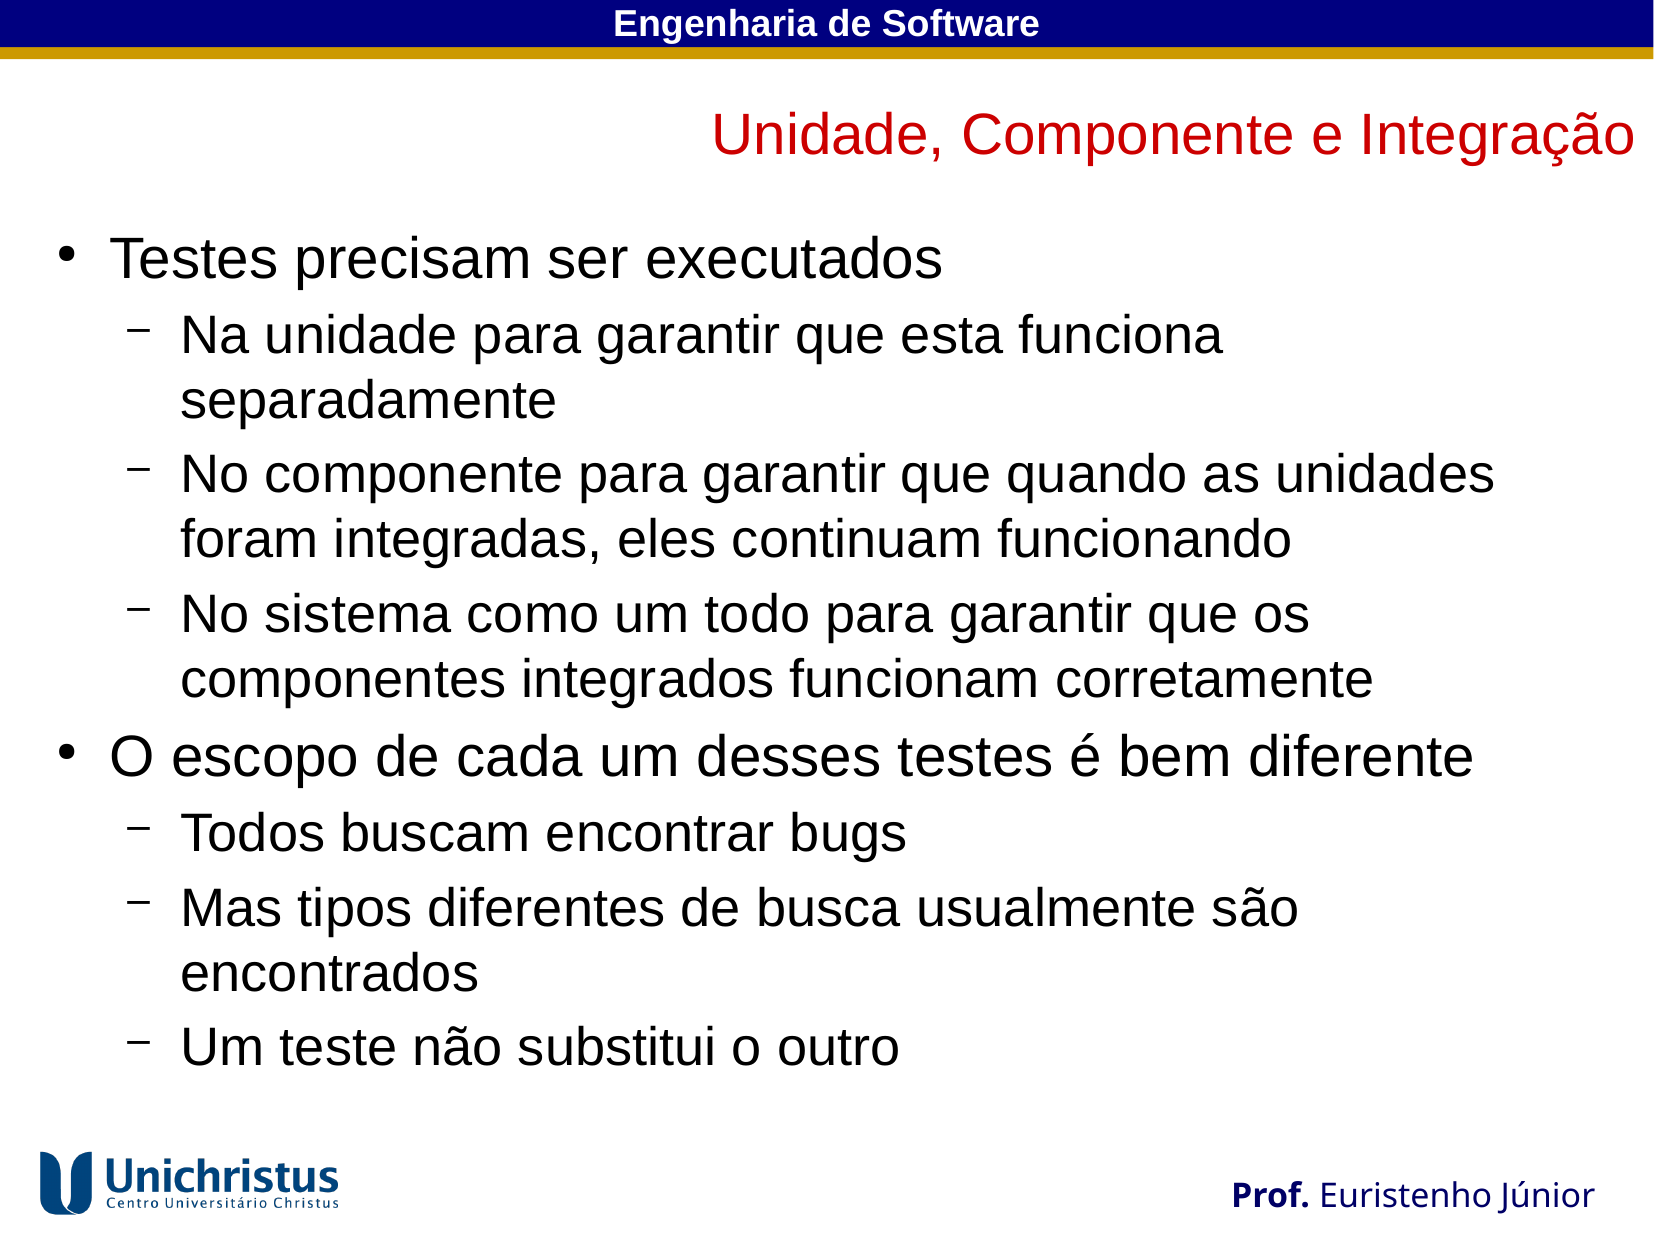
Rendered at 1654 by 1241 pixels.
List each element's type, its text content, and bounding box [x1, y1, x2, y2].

text_box Unidade, Componente e Integração [696, 94, 1653, 201]
text_box Prof. Euristenho Júnior [1216, 1163, 1654, 1224]
list Testes precisam ser executados Na unidade para garantir que esta funciona separadamente No componente para garantir que quando as unidades foram integradas, eles continuam funcionando No sistema como um todo para garantir que os componentes integrados funcionam corretamente O escopo de cada um desses testes é bem diferente Todos buscam encontrar bugs Mas tipos diferentes de busca usualmente são encontrados Um teste não substitui o outro [23, 212, 1557, 1084]
text_box Engenharia de Software [0, 0, 1654, 48]
picture [35, 1148, 343, 1217]
text_box [0, 48, 1654, 60]
